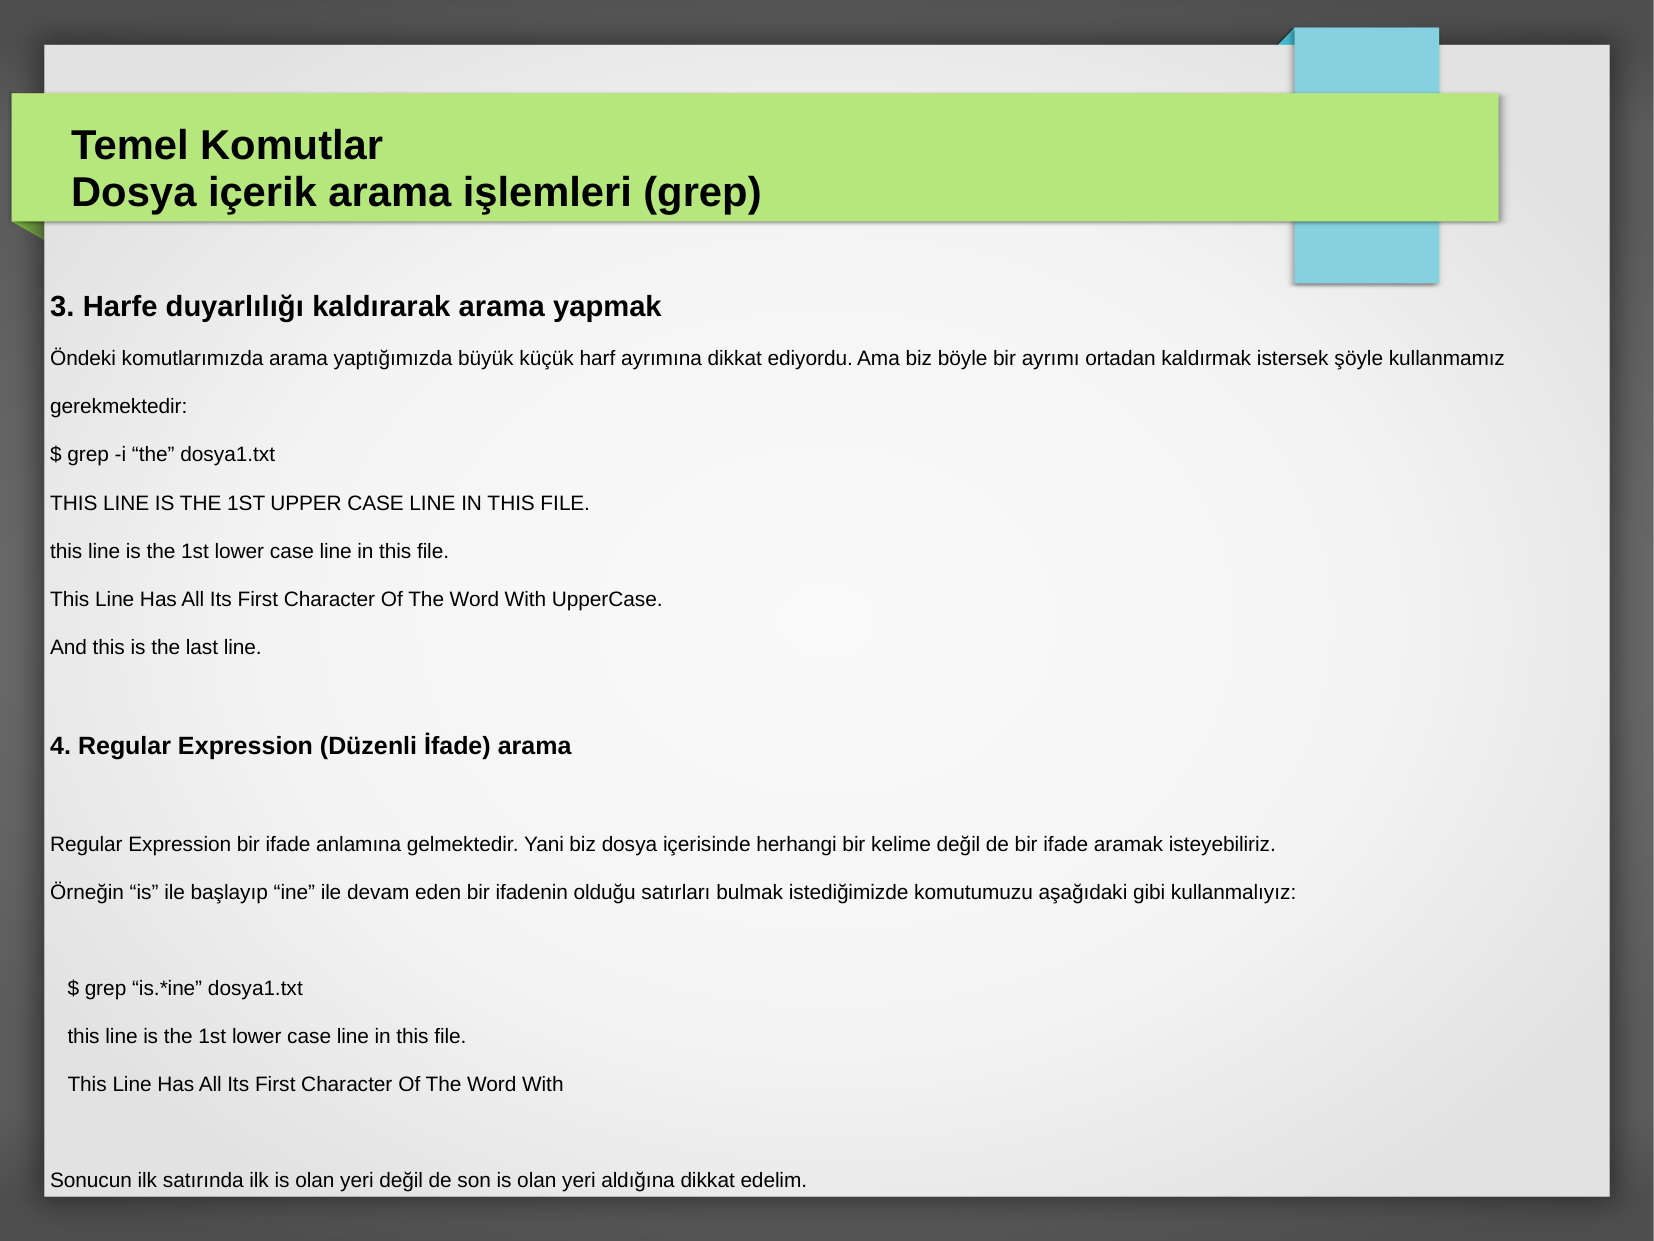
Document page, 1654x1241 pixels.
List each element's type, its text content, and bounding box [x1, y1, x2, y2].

text_box Temel Komutlar Dosya içerik arama işlemleri (grep) [56, 114, 886, 269]
picture [0, 0, 1654, 1241]
text_box 3. Harfe duyarlılığı kaldırarak arama yapmak Öndeki komutlarımızda arama yaptığımızda büyük küçük harf ayrımına dikkat ediyordu. Ama biz böyle bir ayrımı ortadan kaldırmak istersek şöyle kullanmamız gerekmektedir: $ grep -i “the” dosya1.txt THIS LINE IS THE 1ST UPPER CASE LINE IN THIS FILE. this line is the 1st lower case line in this file. This Line Has All Its First Character Of The Word With UpperCase. And this is the last line. 4. Regular Expression (Düzenli İfade) arama Regular Expression bir ifade anlamına gelmektedir. Yani biz dosya içerisinde herhangi bir kelime değil de bir ifade aramak isteyebiliriz. Örneğin “is” ile başlayıp “ine” ile devam eden bir ifadenin olduğu satırları bulmak istediğimizde komutumuzu aşağıdaki gibi kullanmalıyız: $ grep “is.*ine” dosya1.txt this line is the 1st lower case line in this file. This Line Has All Its First Character Of The Word With Sonucun ilk satırında ilk is olan yeri değil de son is olan yeri aldığına dikkat edelim. [35, 282, 1654, 1241]
